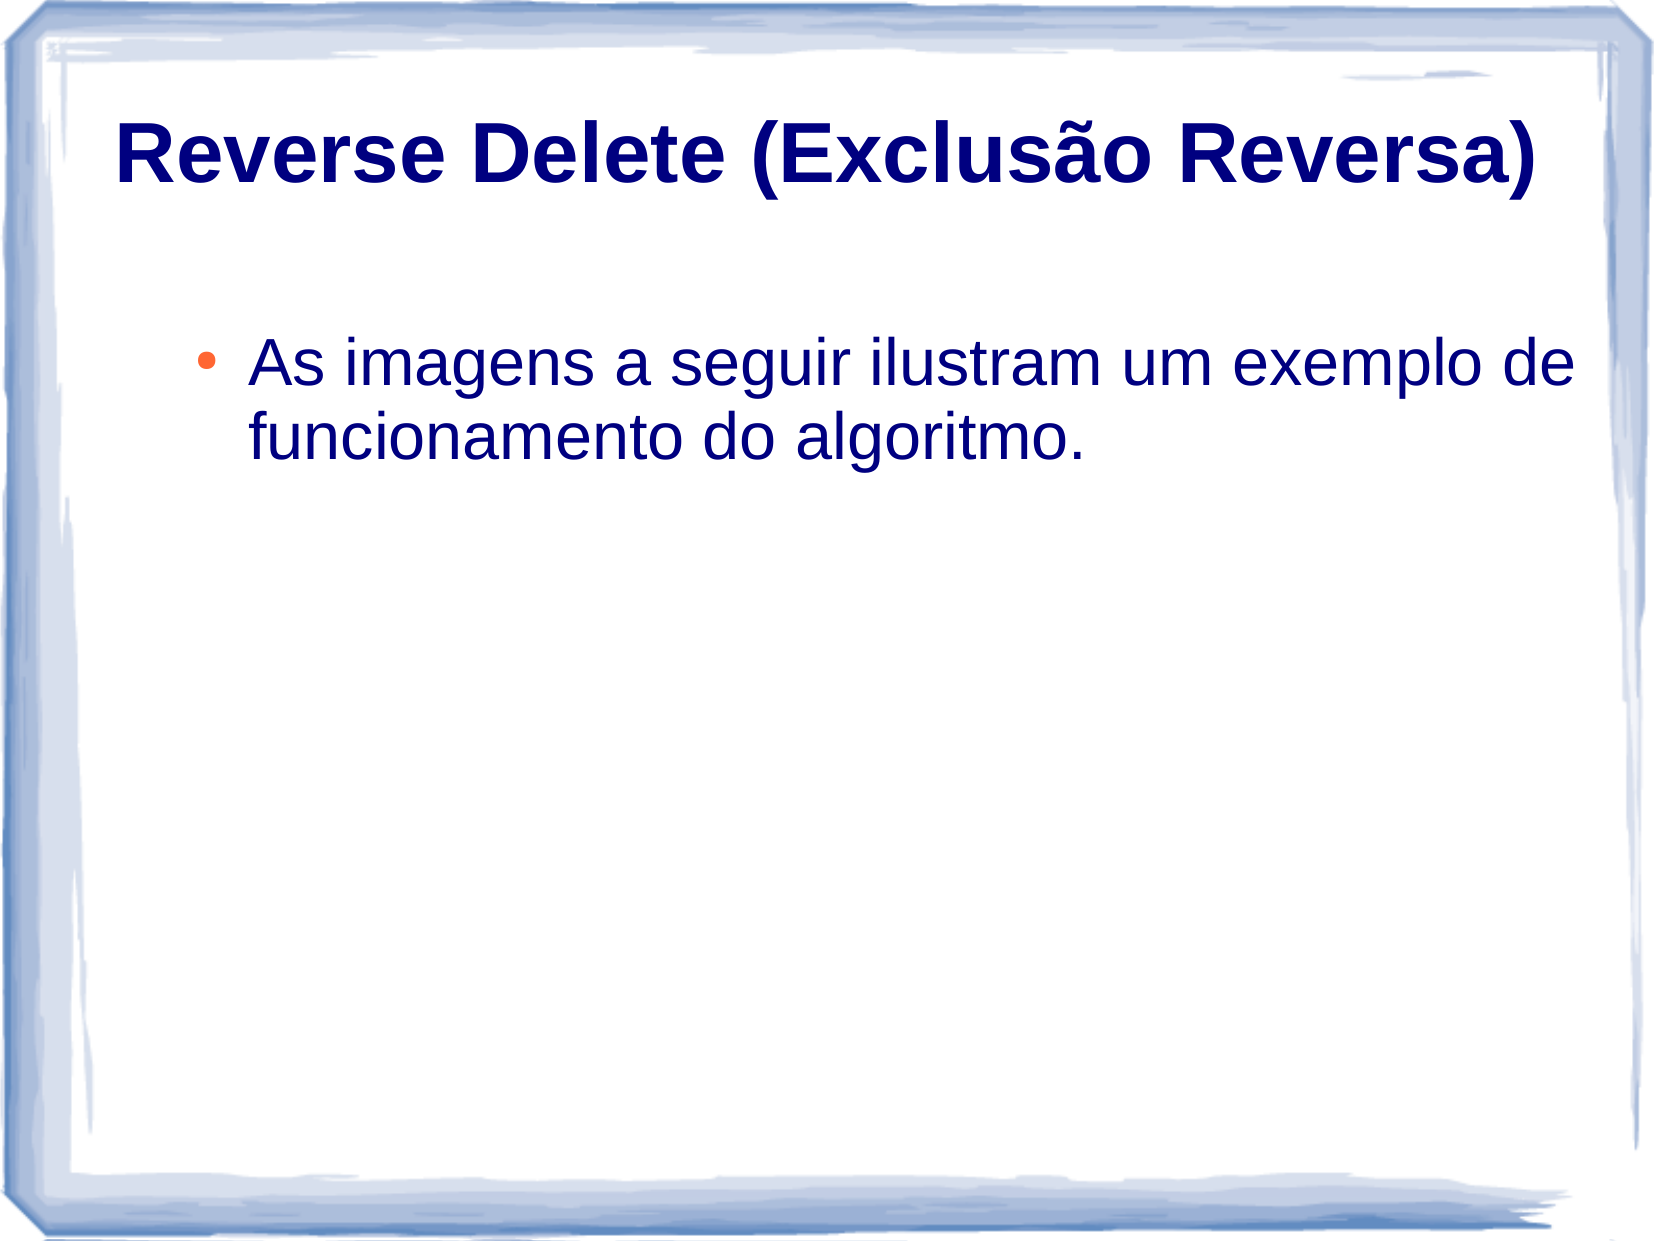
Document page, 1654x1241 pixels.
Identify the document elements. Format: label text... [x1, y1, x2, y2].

title Reverse Delete (Exclusão Reversa) [82, 49, 1571, 257]
picture [0, 0, 1654, 1241]
list As imagens a seguir ilustram um exemplo de funcionamento do algoritmo. [177, 324, 1630, 1045]
